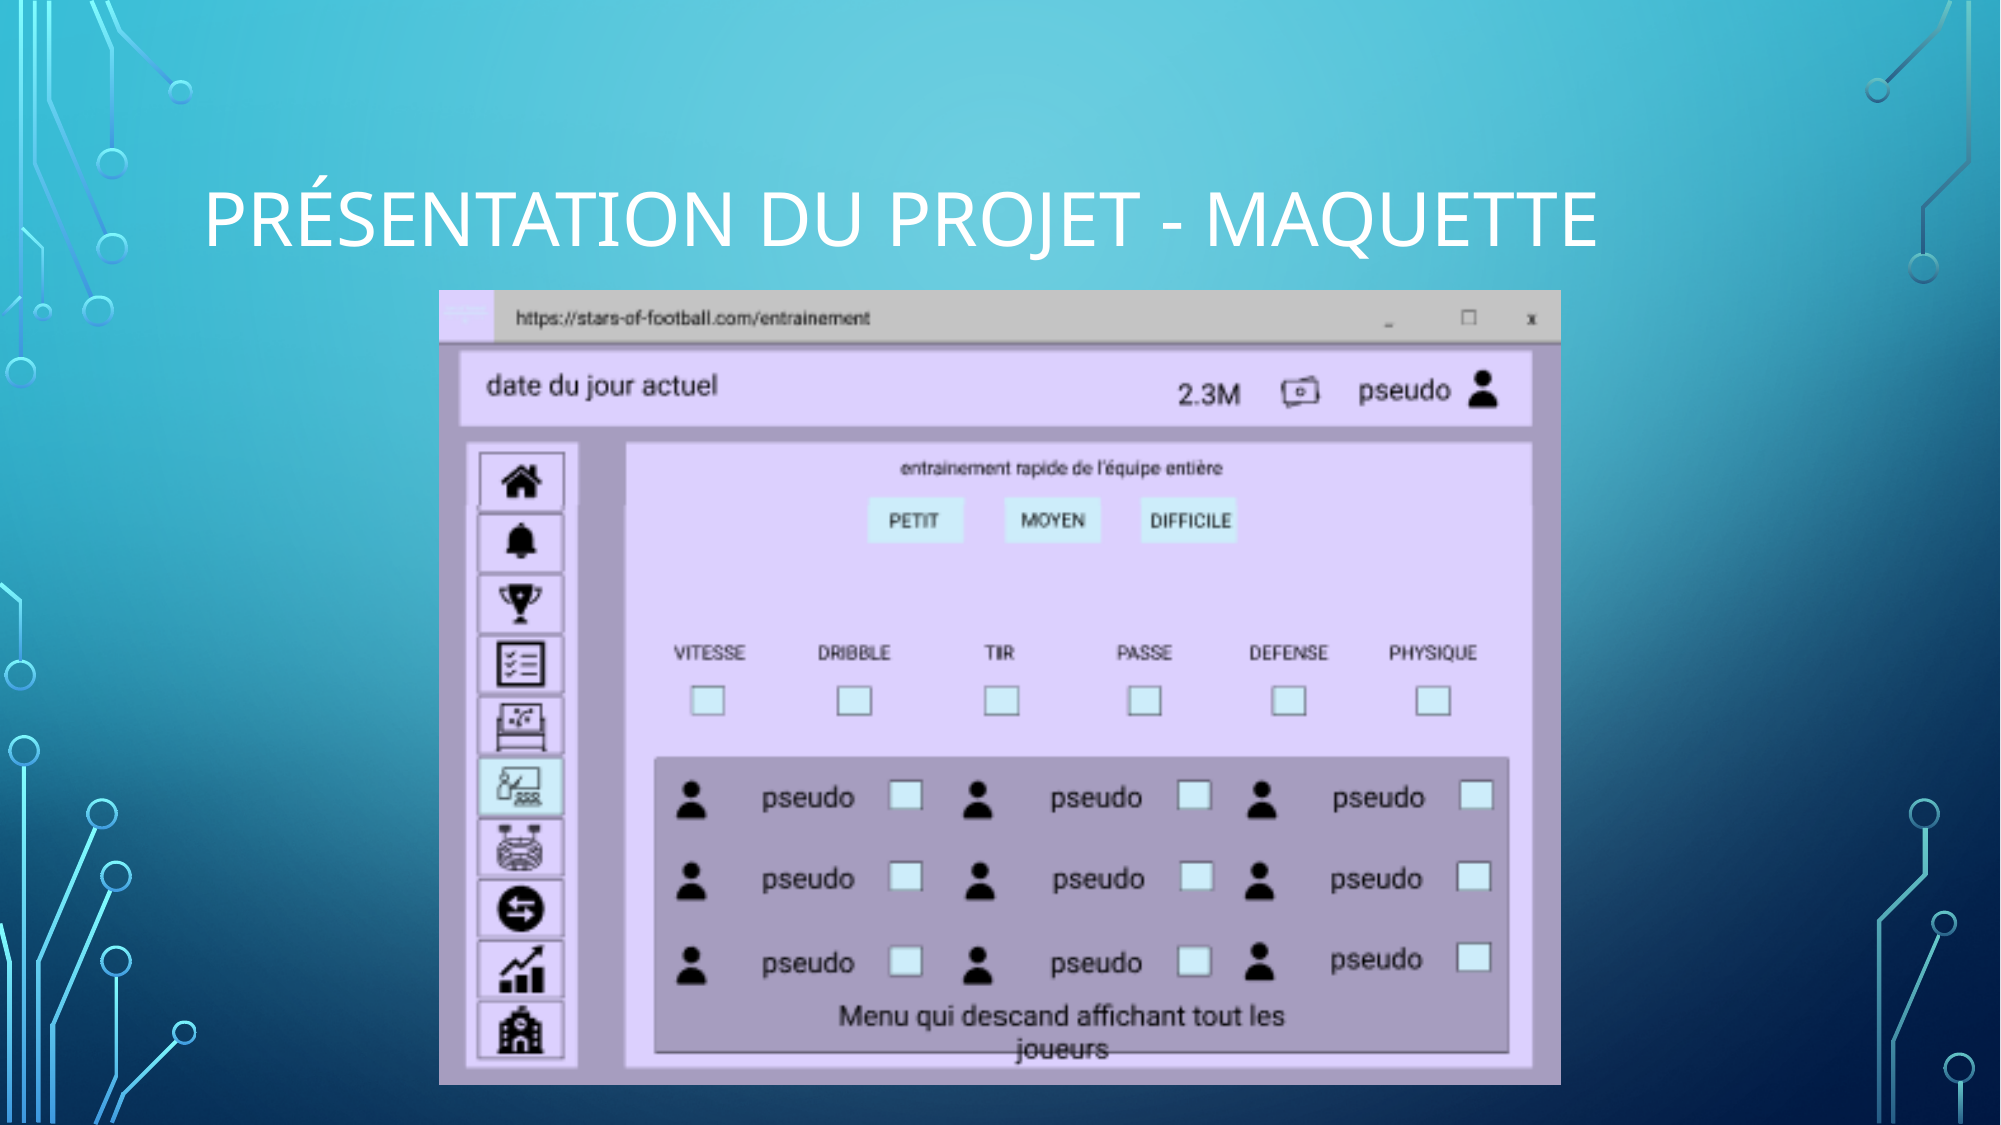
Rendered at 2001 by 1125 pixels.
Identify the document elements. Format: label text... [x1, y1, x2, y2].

picture [439, 290, 1561, 1085]
title Présentation du projet - maquette [187, 101, 1813, 344]
